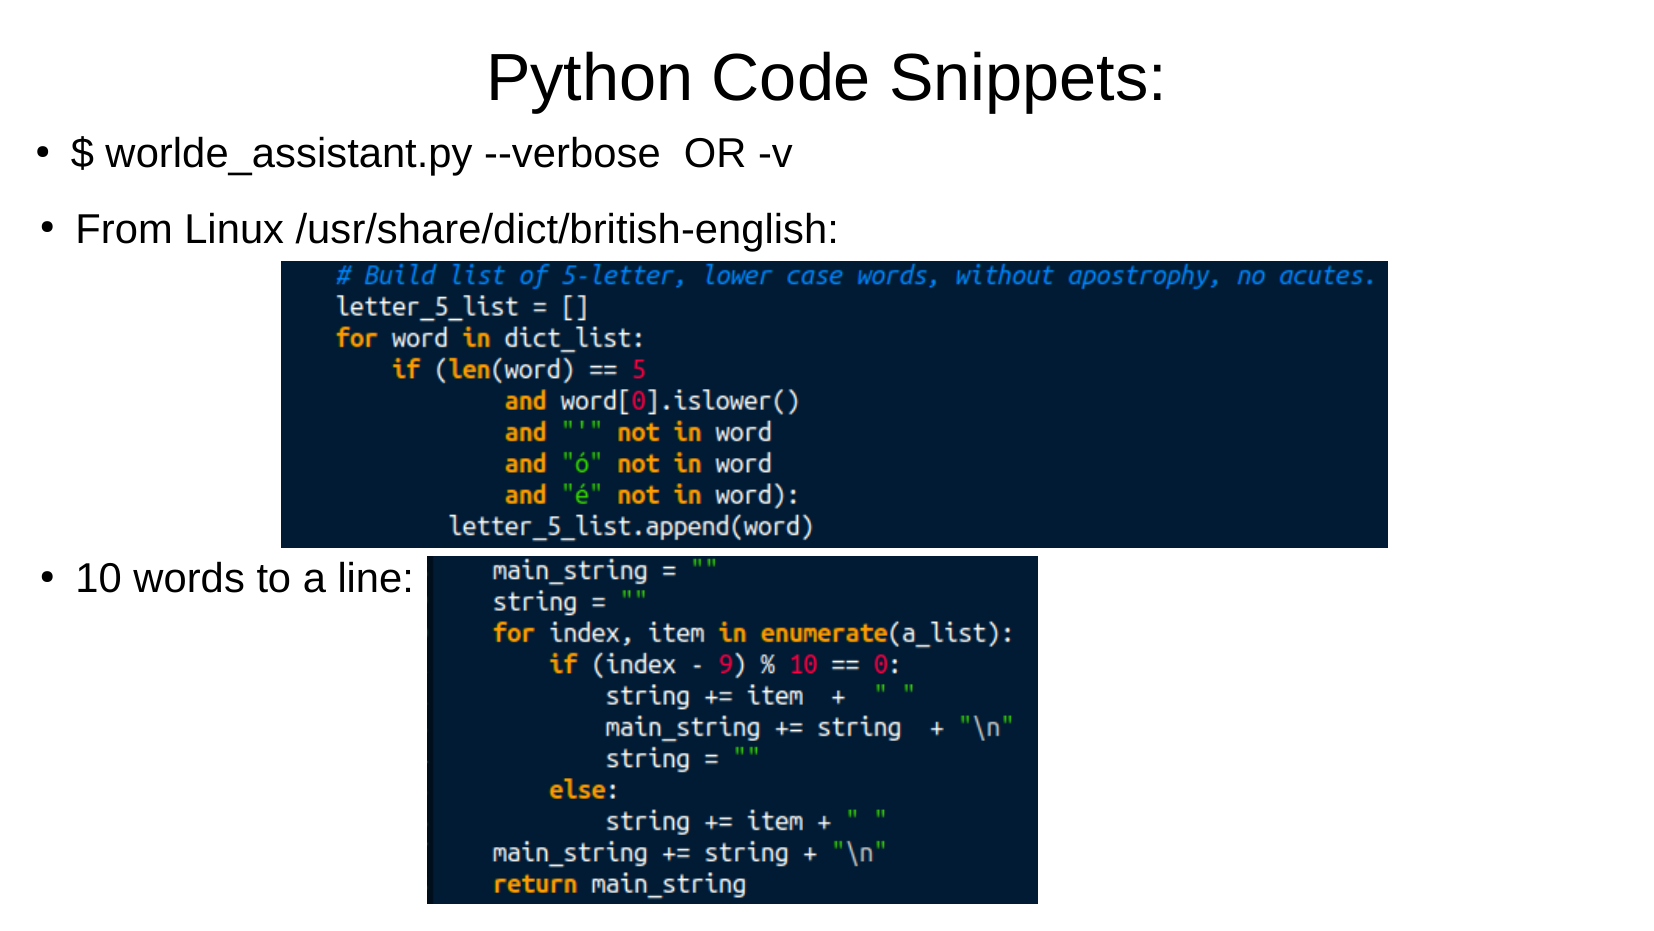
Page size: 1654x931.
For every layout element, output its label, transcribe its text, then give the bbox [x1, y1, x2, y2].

title Python Code Snippets: [82, 37, 1571, 119]
picture [427, 556, 1038, 904]
text_box 10 words to a line: [39, 555, 1529, 602]
subtitle $ worlde_assistant.py --verbose OR -v [35, 129, 1524, 177]
picture [281, 261, 1388, 548]
text_box From Linux /usr/share/dict/british-english: [39, 205, 1529, 252]
